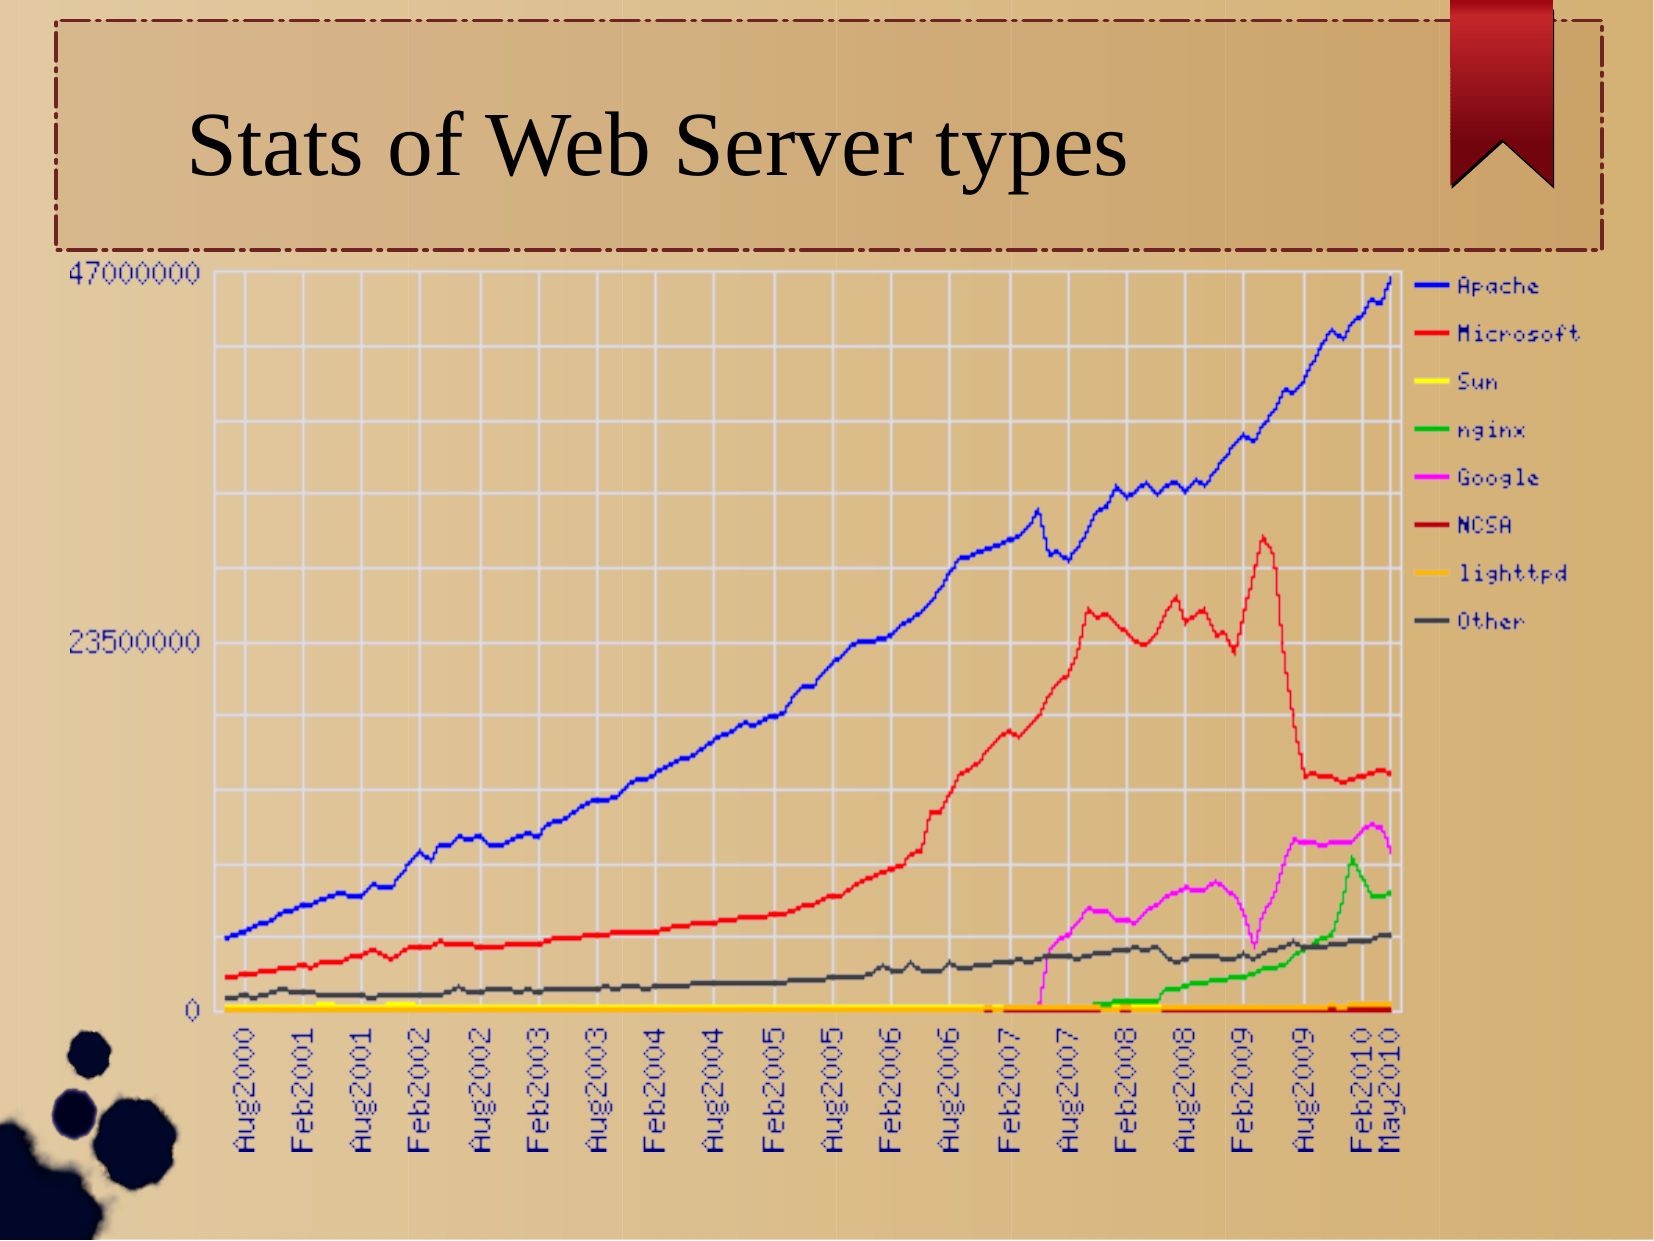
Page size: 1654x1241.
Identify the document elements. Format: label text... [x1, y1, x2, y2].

title Stats of Web Server types [153, 35, 1642, 243]
picture [70, 253, 1595, 1152]
